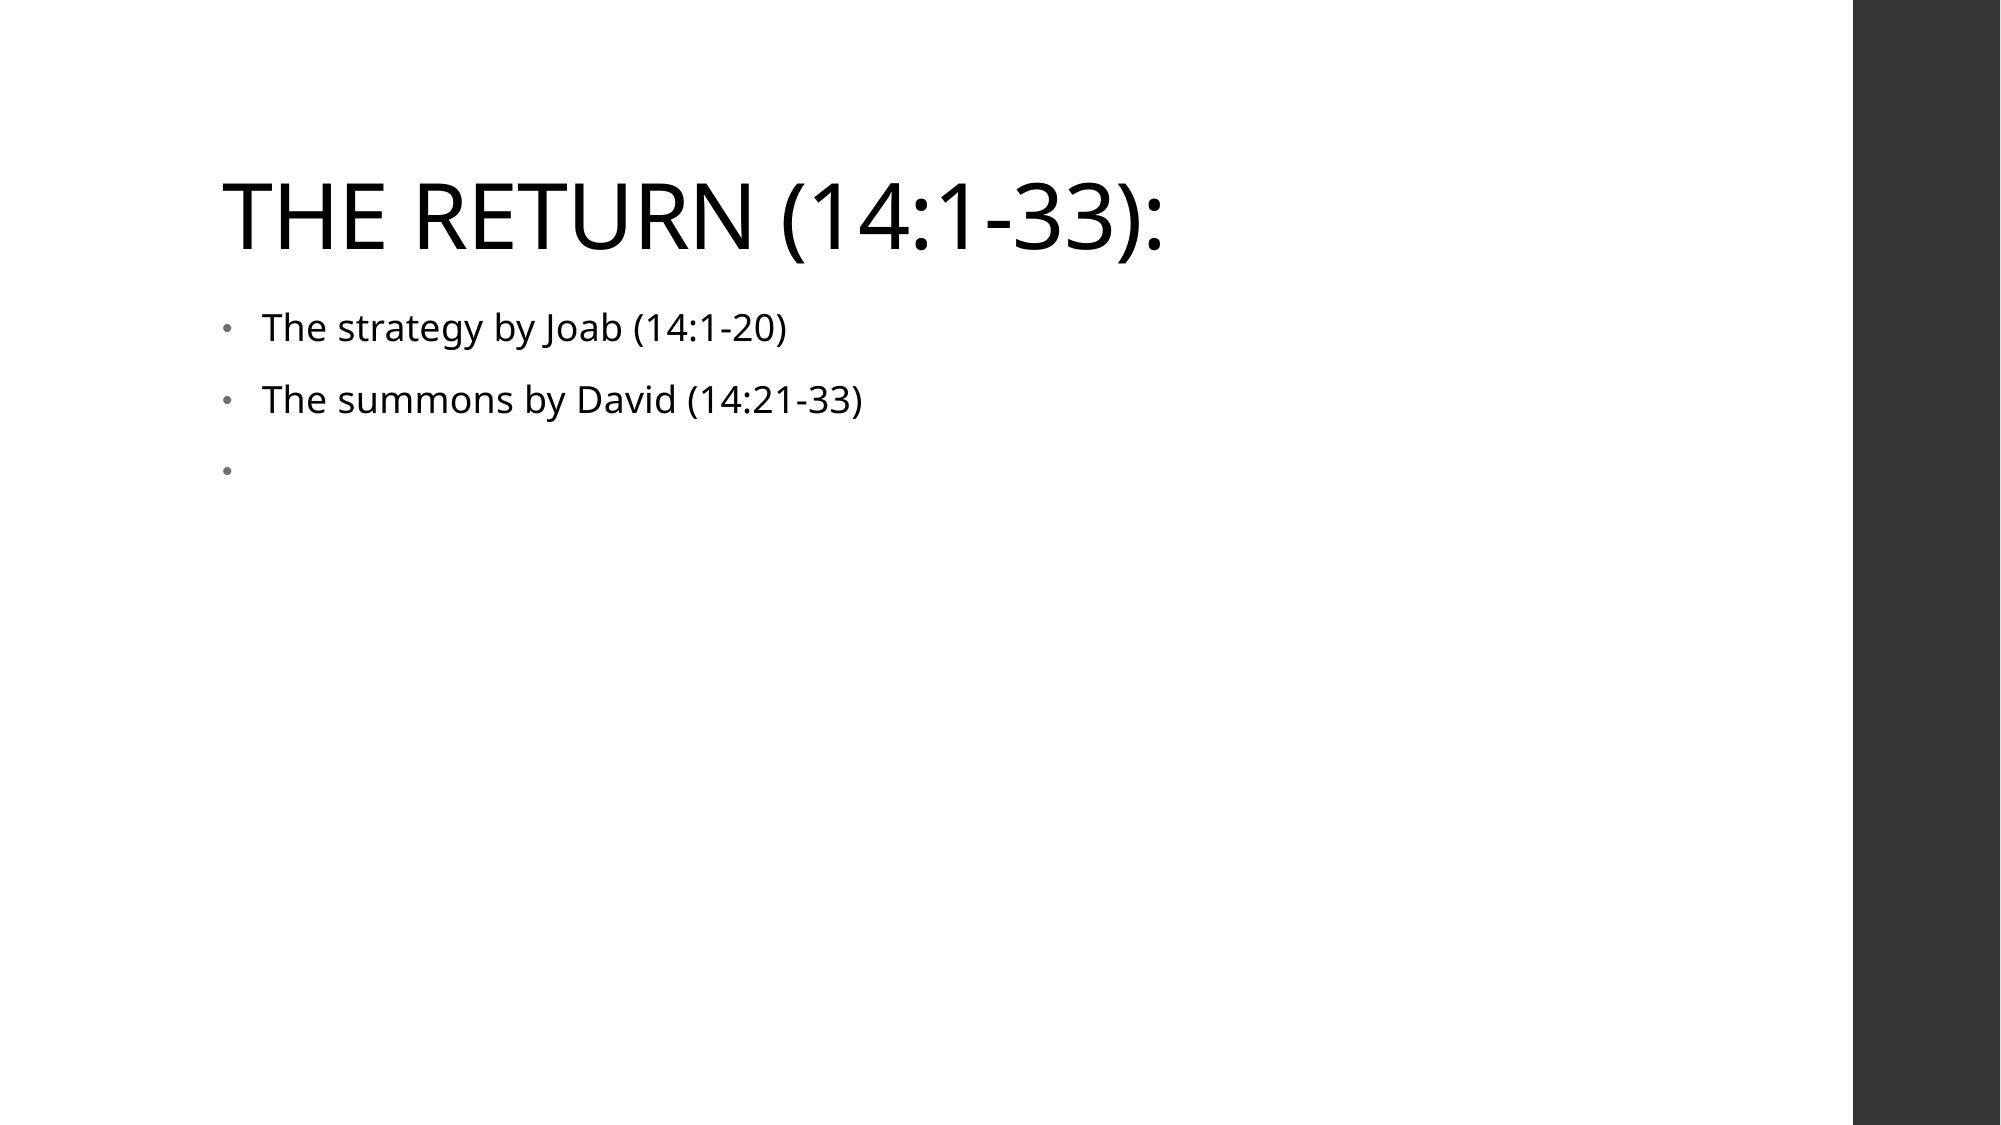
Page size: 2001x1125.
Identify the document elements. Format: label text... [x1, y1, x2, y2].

list The strategy by Joab (14:1-20) The summons by David (14:21-33) [206, 299, 1617, 1014]
title THE RETURN (14:1-33): [206, 60, 1797, 278]
